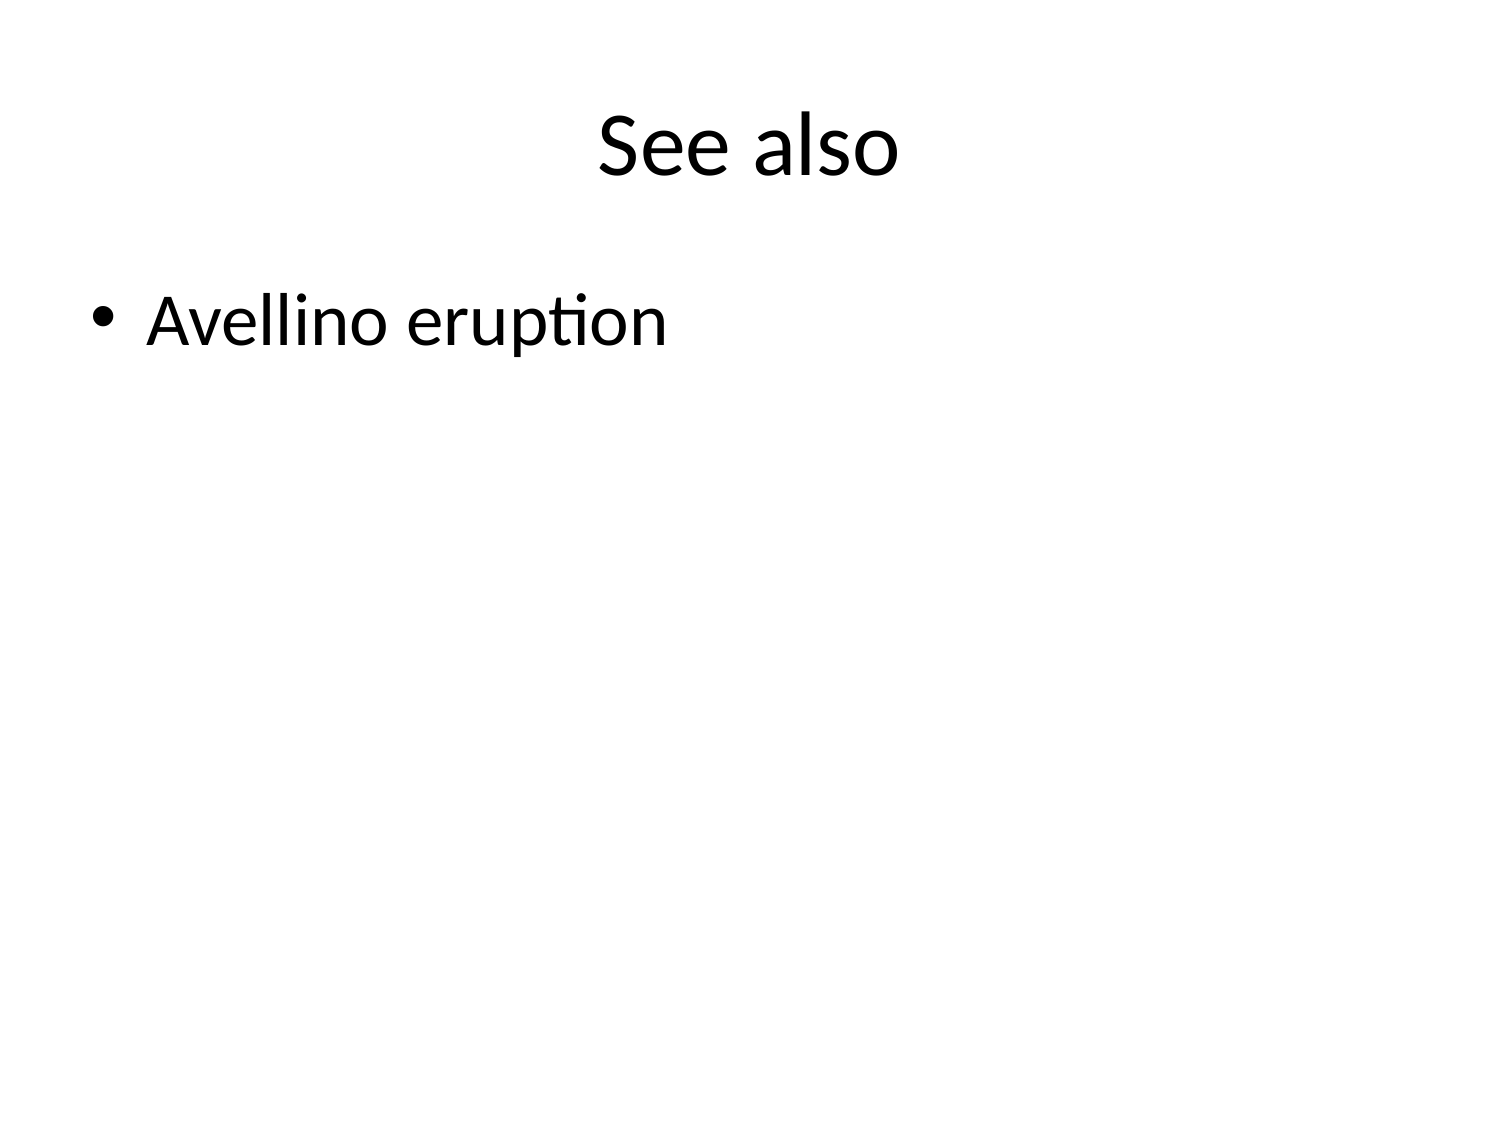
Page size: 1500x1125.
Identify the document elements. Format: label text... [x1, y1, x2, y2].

title See also [75, 45, 1425, 233]
list Avellino eruption [75, 262, 1425, 1005]
